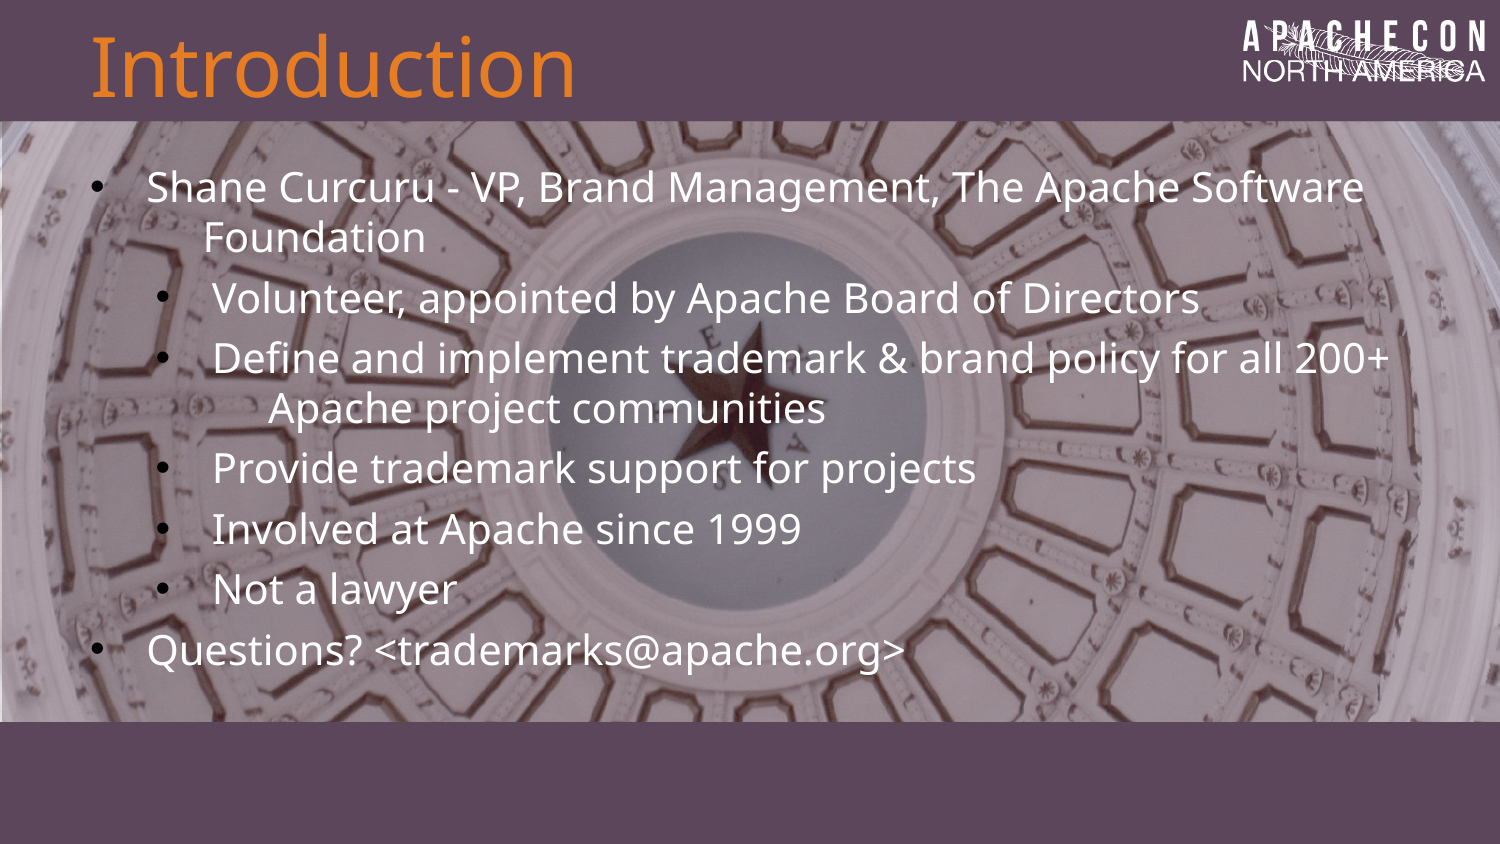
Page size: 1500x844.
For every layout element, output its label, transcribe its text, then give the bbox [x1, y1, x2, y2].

text_box Shane Curcuru - VP, Brand Management, The Apache Software Foundation Volunteer, appointed by Apache Board of Directors Define and implement trademark & brand policy for all 200+ Apache project communities Provide trademark support for projects Involved at Apache since 1999 Not a lawyer Questions? <trademarks@apache.org> [75, 153, 1415, 505]
picture [0, 0, 1500, 844]
text_box Introduction [75, 6, 1116, 107]
